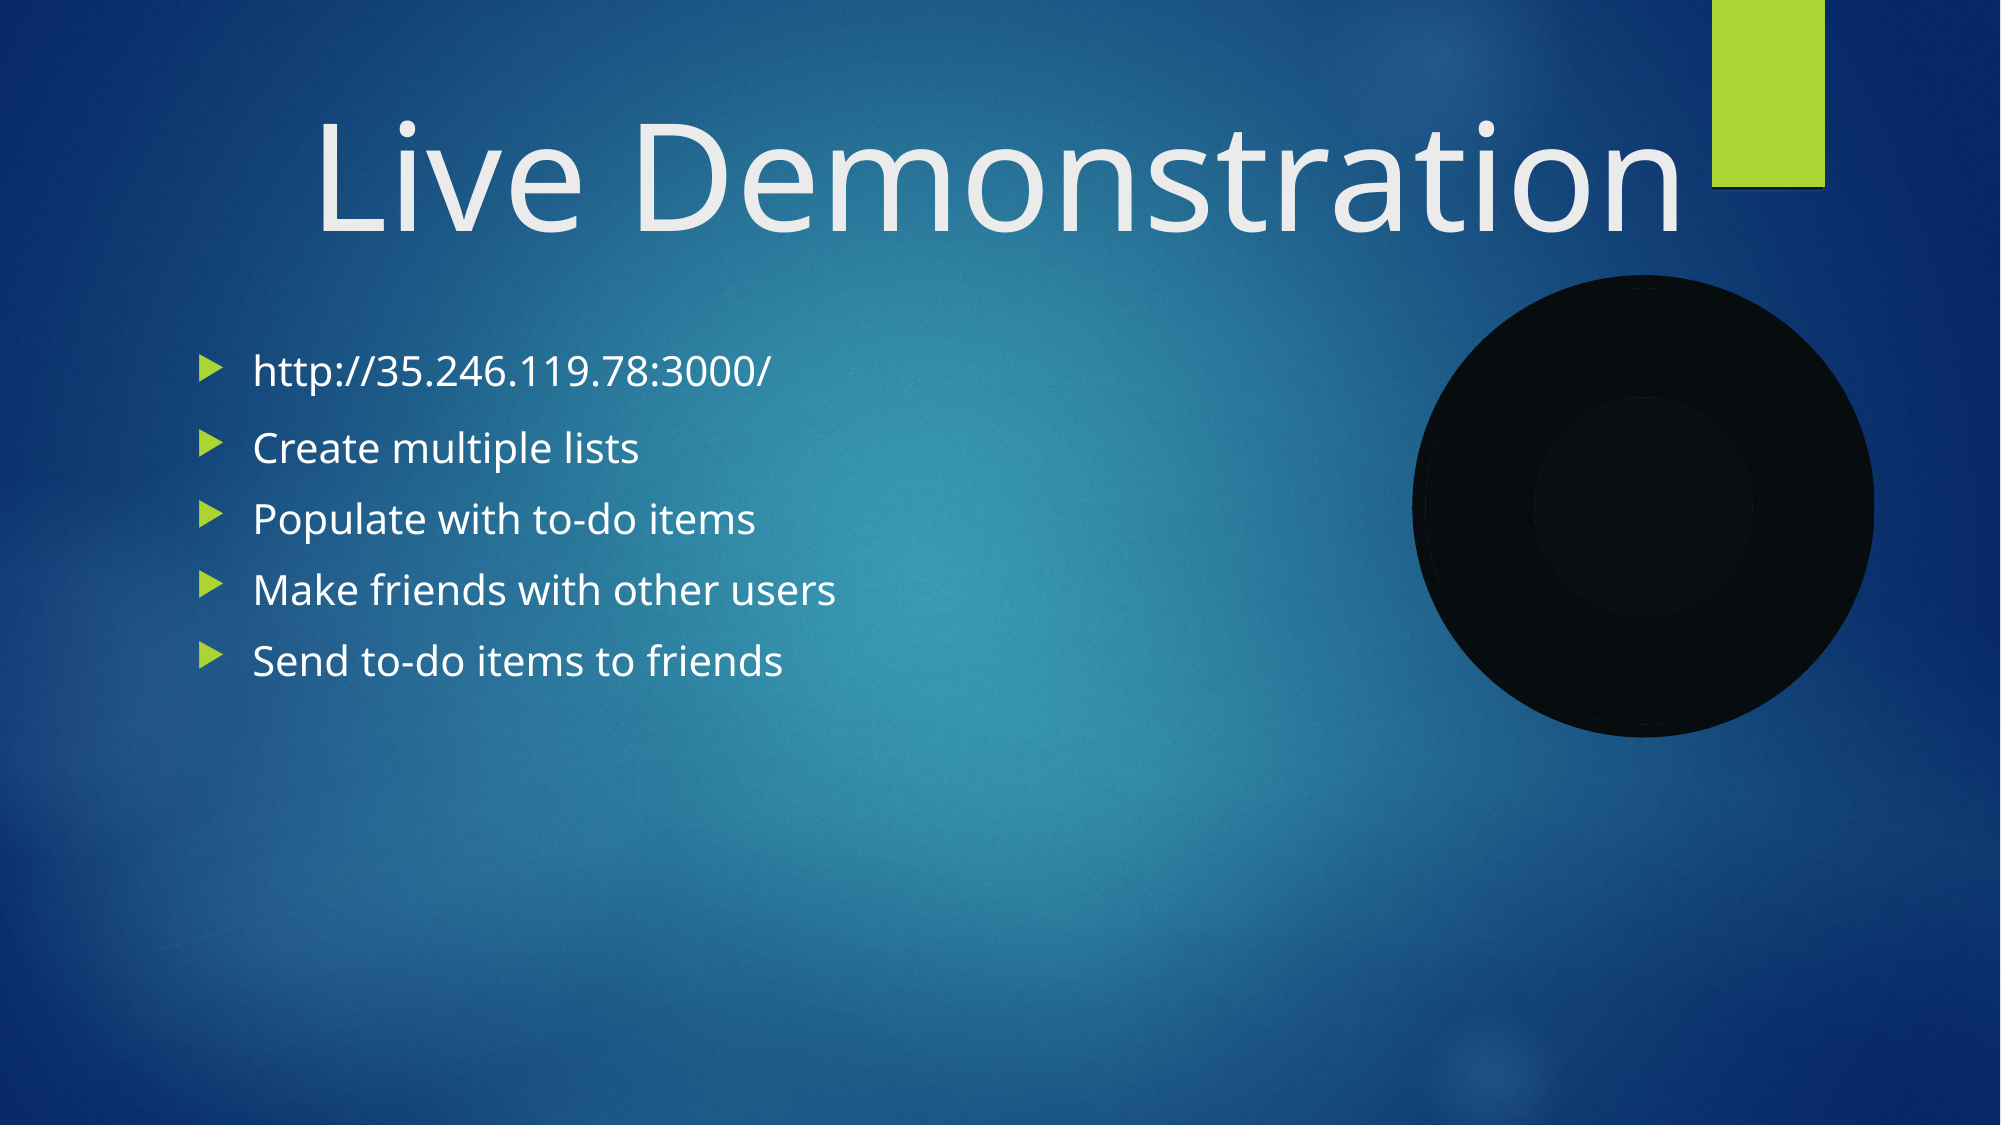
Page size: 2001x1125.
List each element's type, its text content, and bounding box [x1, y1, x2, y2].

title Live Demonstration [228, 74, 1772, 305]
list http://35.246.119.78:3000/ Create multiple lists Populate with to-do items Make friends with other users Send to-do items to friends [181, 336, 1649, 1026]
